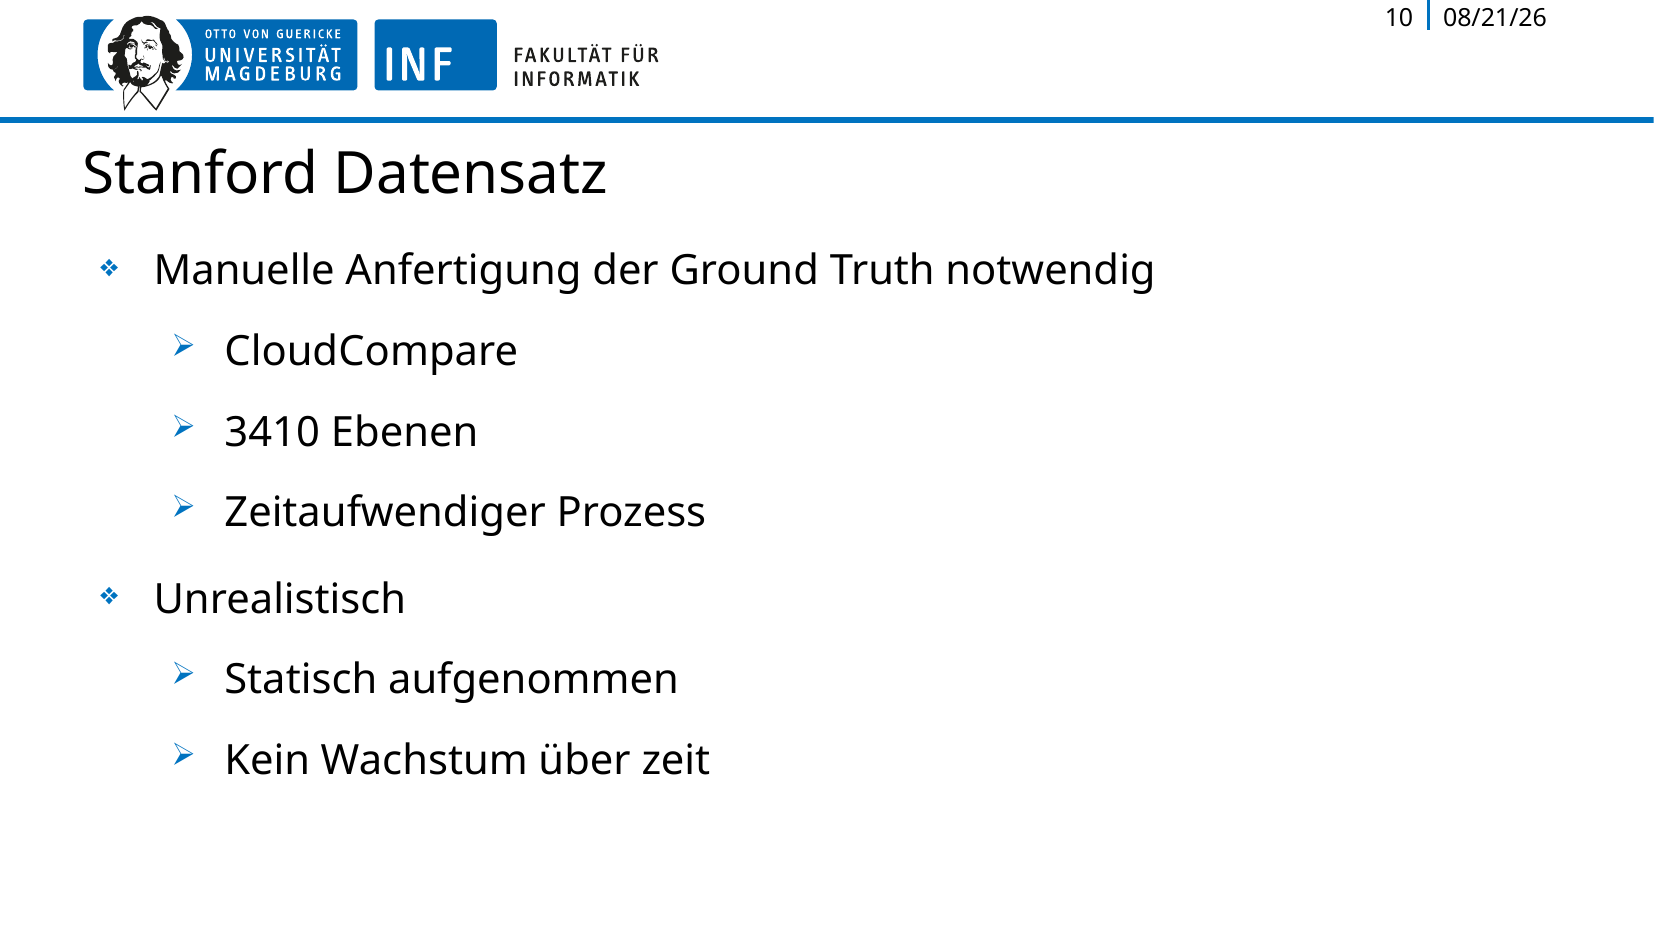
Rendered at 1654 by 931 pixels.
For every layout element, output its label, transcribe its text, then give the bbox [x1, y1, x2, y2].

list Manuelle Anfertigung der Ground Truth notwendig CloudCompare 3410 Ebenen Zeitaufwendiger Prozess Unrealistisch Statisch aufgenommen Kein Wachstum über zeit [82, 240, 1571, 916]
title Stanford Datensatz [82, 131, 1571, 211]
